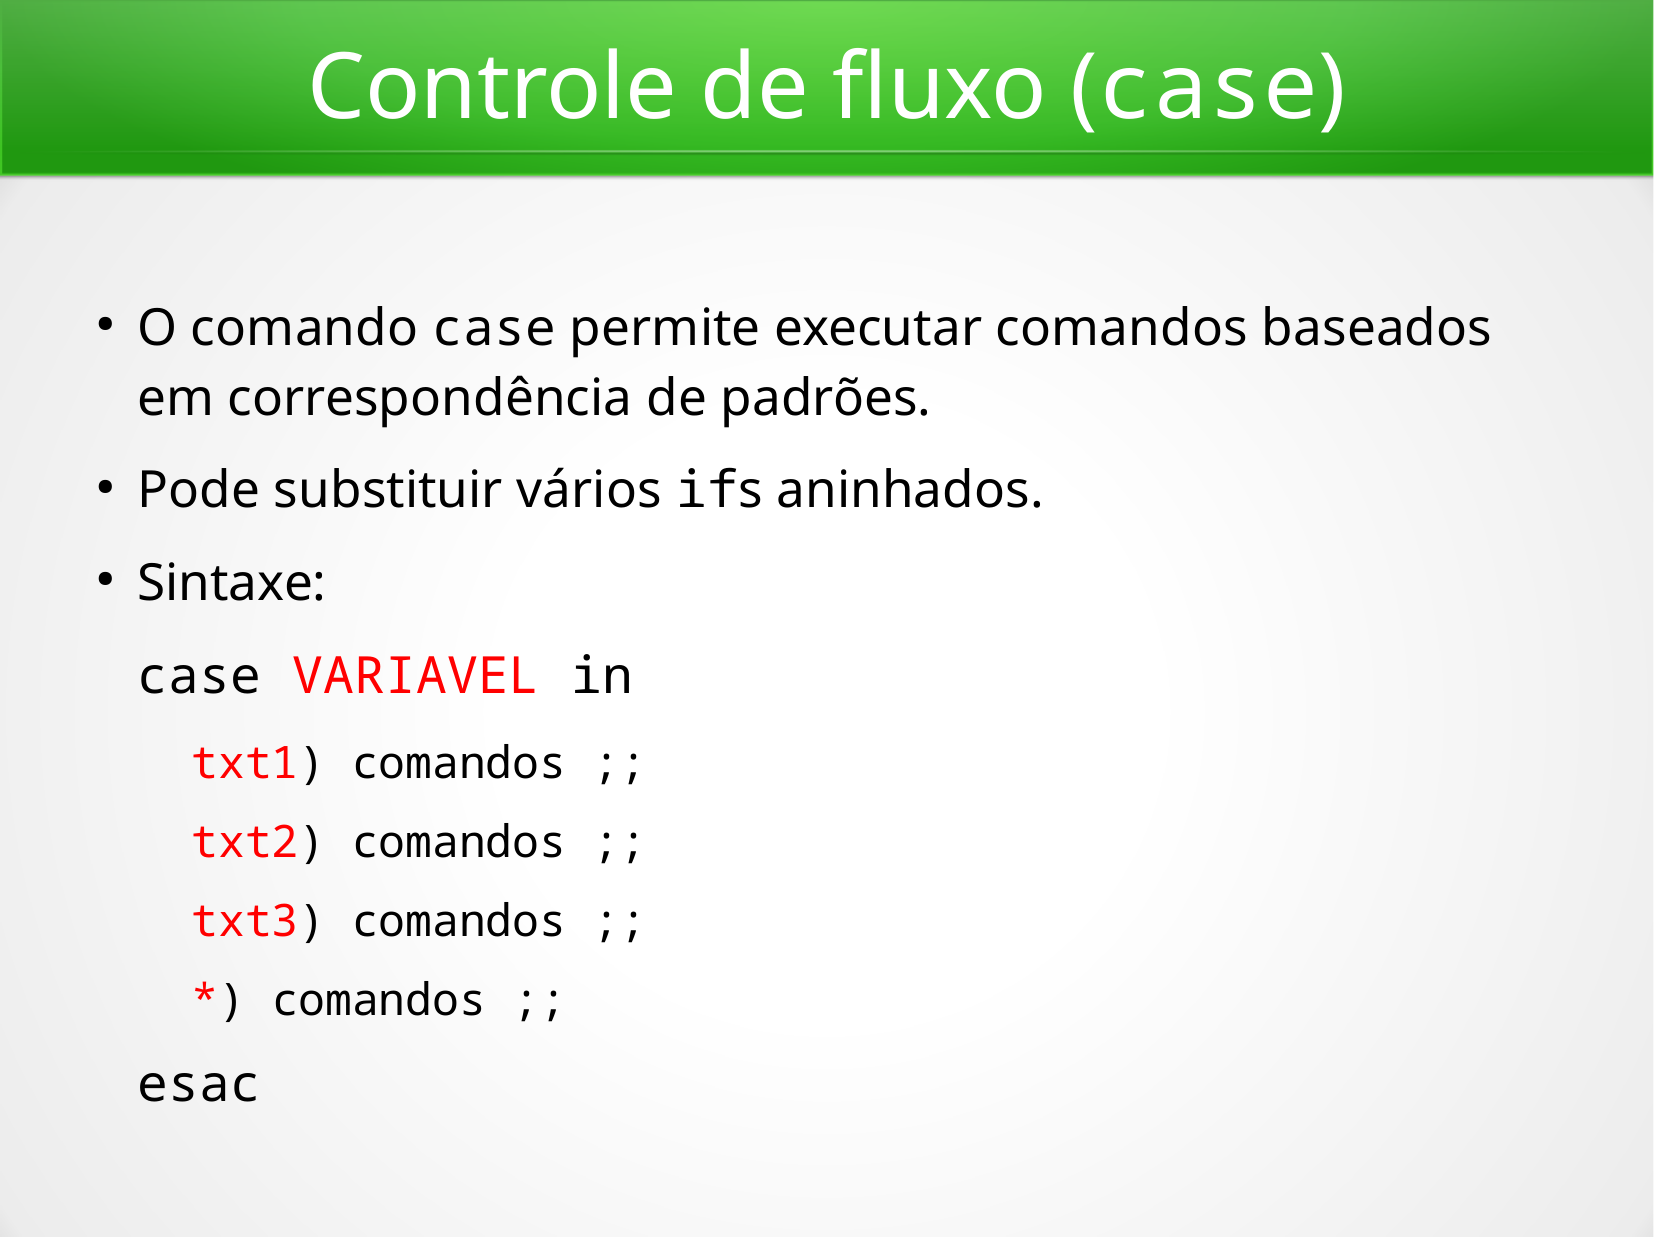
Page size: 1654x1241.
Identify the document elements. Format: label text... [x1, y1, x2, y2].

list O comando case permite executar comandos baseados em correspondência de padrões. Pode substituir vários ifs aninhados. Sintaxe: case VARIAVEL in txt1) comandos ;; txt2) comandos ;; txt3) comandos ;; *) comandos ;; esac [82, 290, 1571, 1123]
picture [0, 0, 1654, 1237]
title Controle de fluxo (case) [82, 11, 1571, 154]
